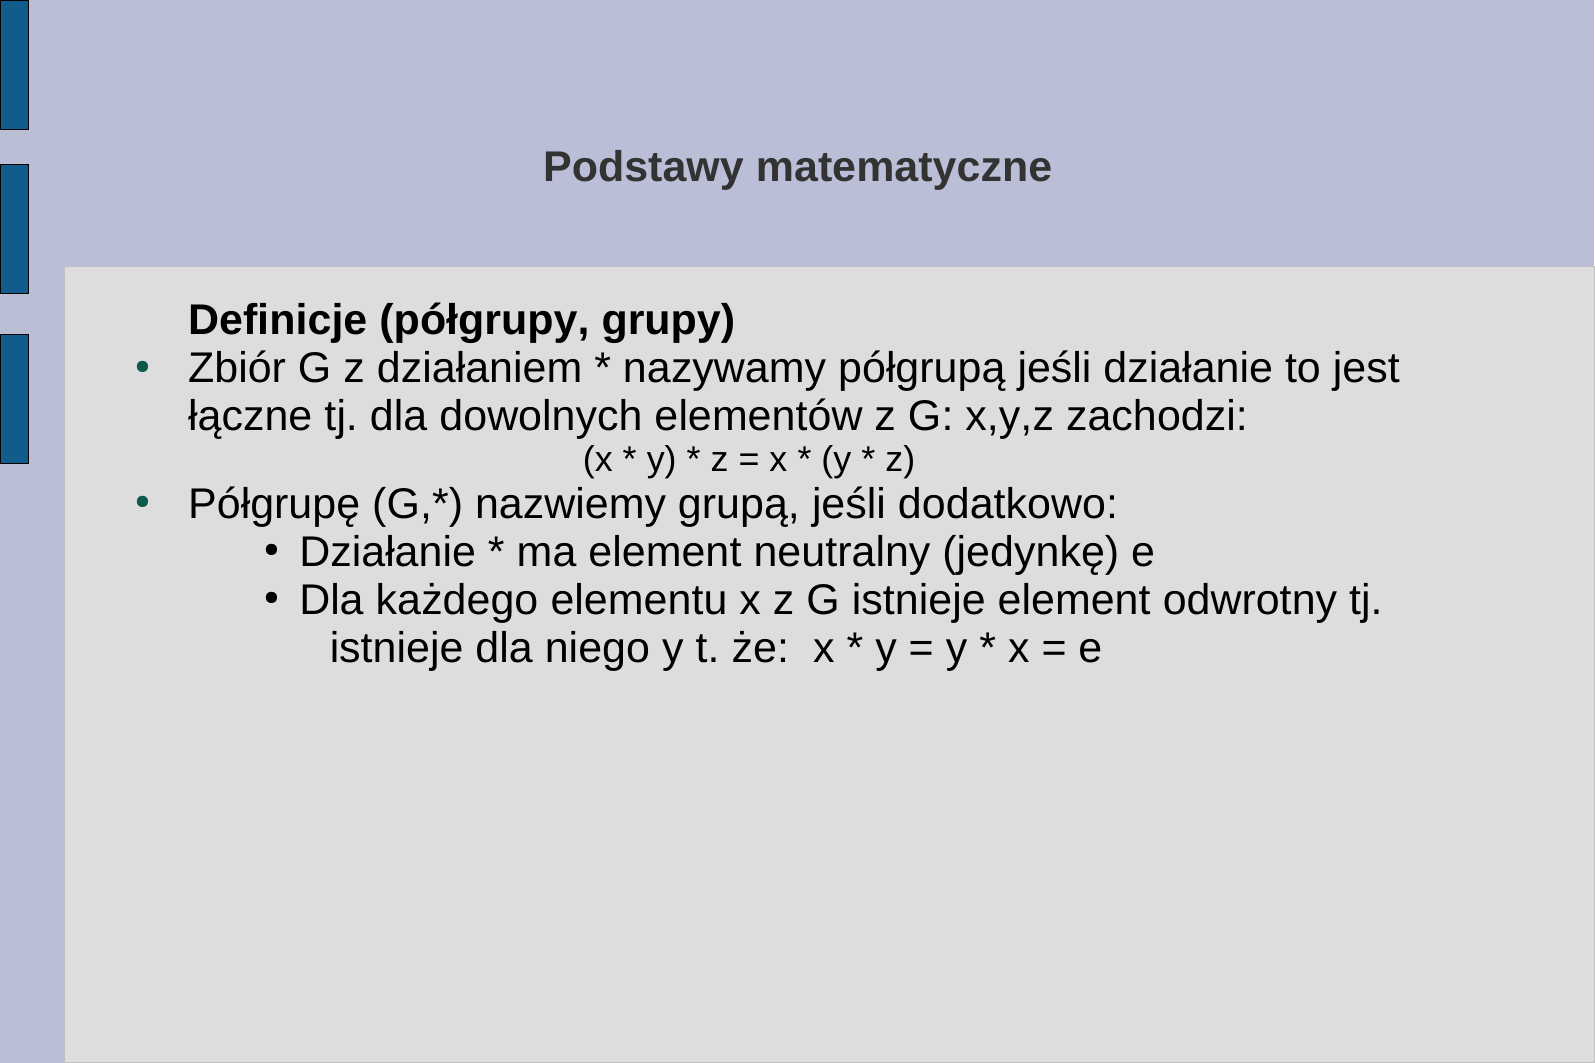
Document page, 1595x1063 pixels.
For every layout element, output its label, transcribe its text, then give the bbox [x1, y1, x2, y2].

list Definicje (półgrupy, grupy) Zbiór G z działaniem * nazywamy półgrupą jeśli działanie to jest łączne tj. dla dowolnych elementów z G: x,y,z zachodzi: (x * y) * z = x * (y * z) Półgrupę (G,*) nazwiemy grupą, jeśli dodatkowo: Działanie * ma element neutralny (jedynkę) e Dla każdego elementu x z G istnieje element odwrotny tj. istnieje dla niego y t. że: x * y = y * x = e [117, 295, 1479, 966]
title Podstawy matematyczne [117, 78, 1479, 256]
